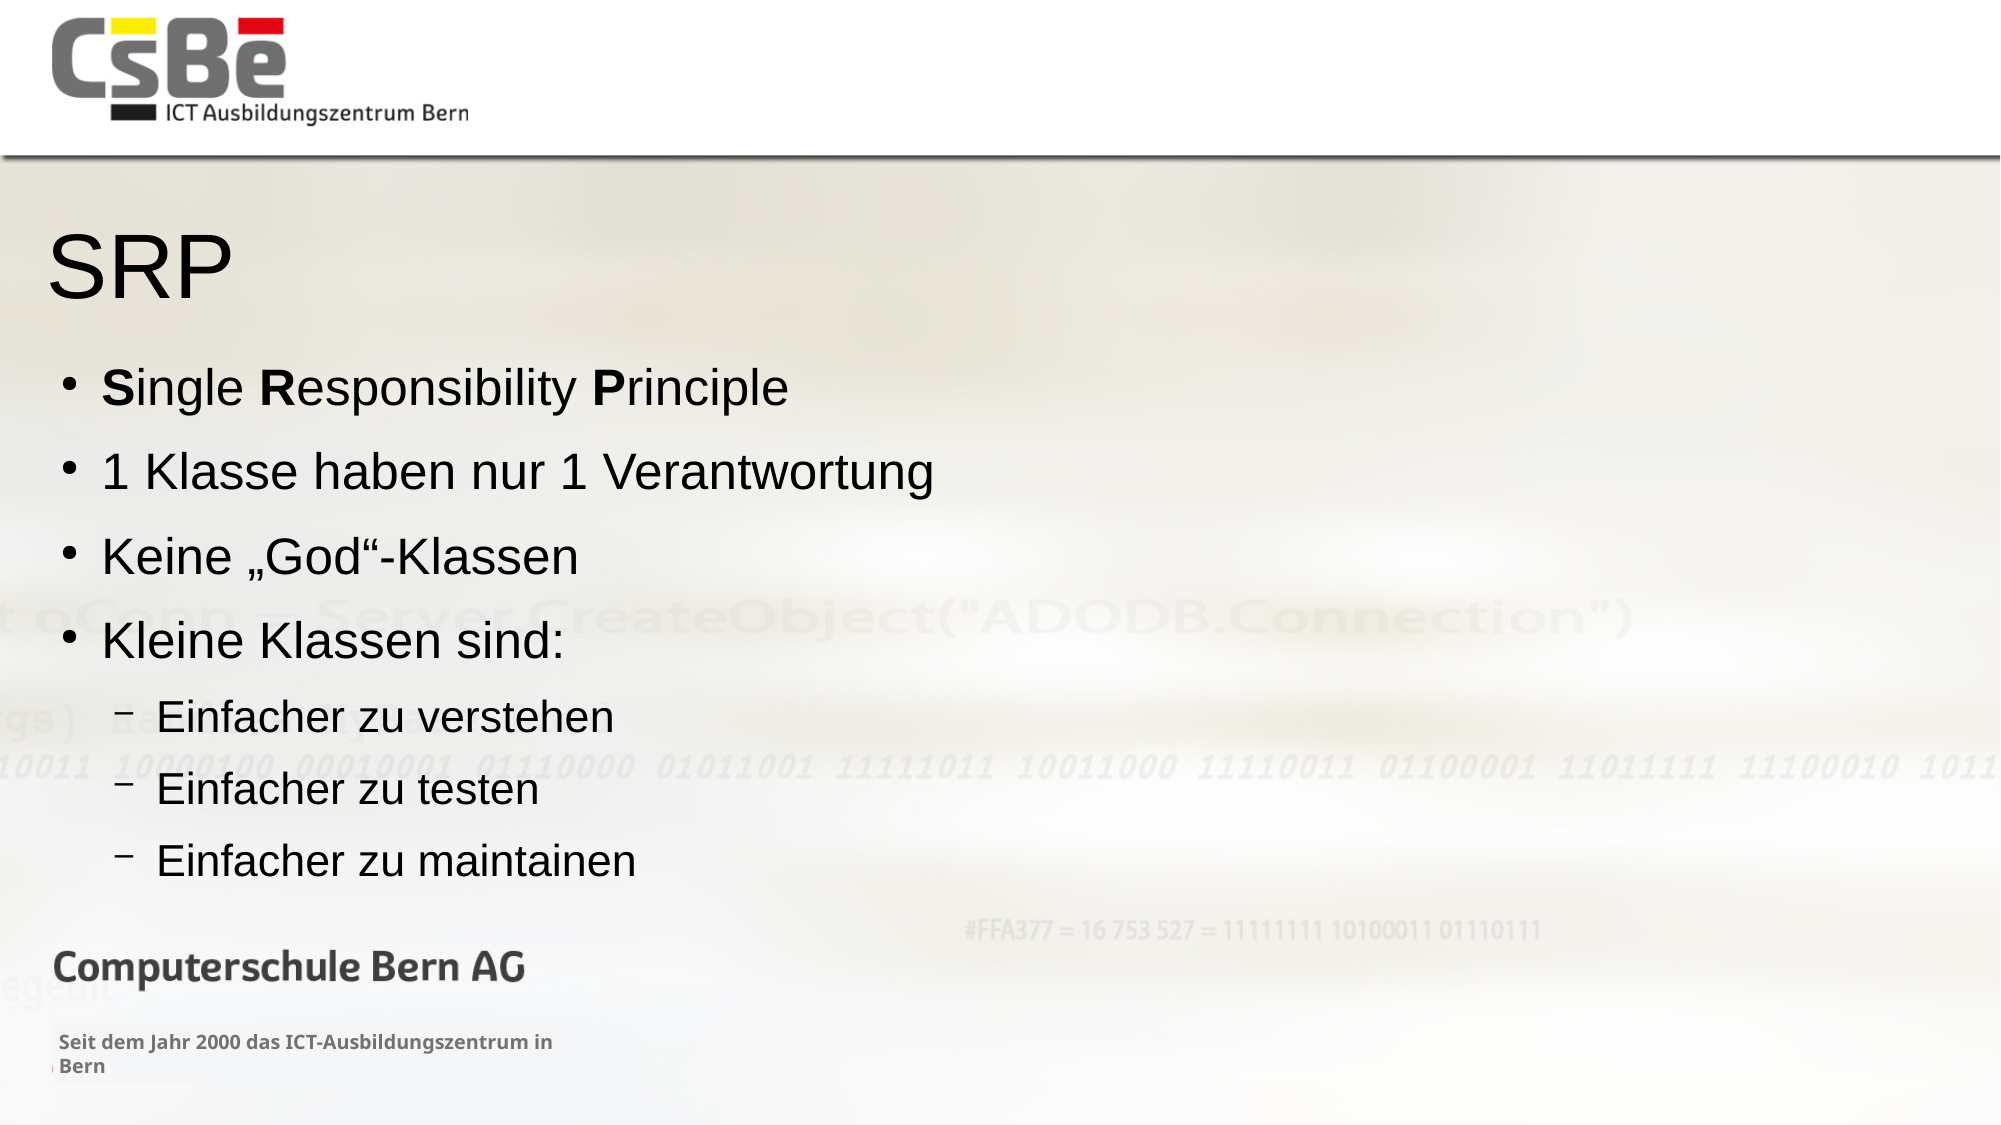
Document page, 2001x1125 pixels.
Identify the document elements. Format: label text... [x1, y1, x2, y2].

list Single Responsibility Principle 1 Klasse haben nur 1 Verantwortung Keine „God“-Klassen Kleine Klassen sind: Einfacher zu verstehen Einfacher zu testen Einfacher zu maintainen [46, 355, 1920, 886]
picture [0, 0, 2001, 1125]
list SRP [46, 206, 1920, 355]
